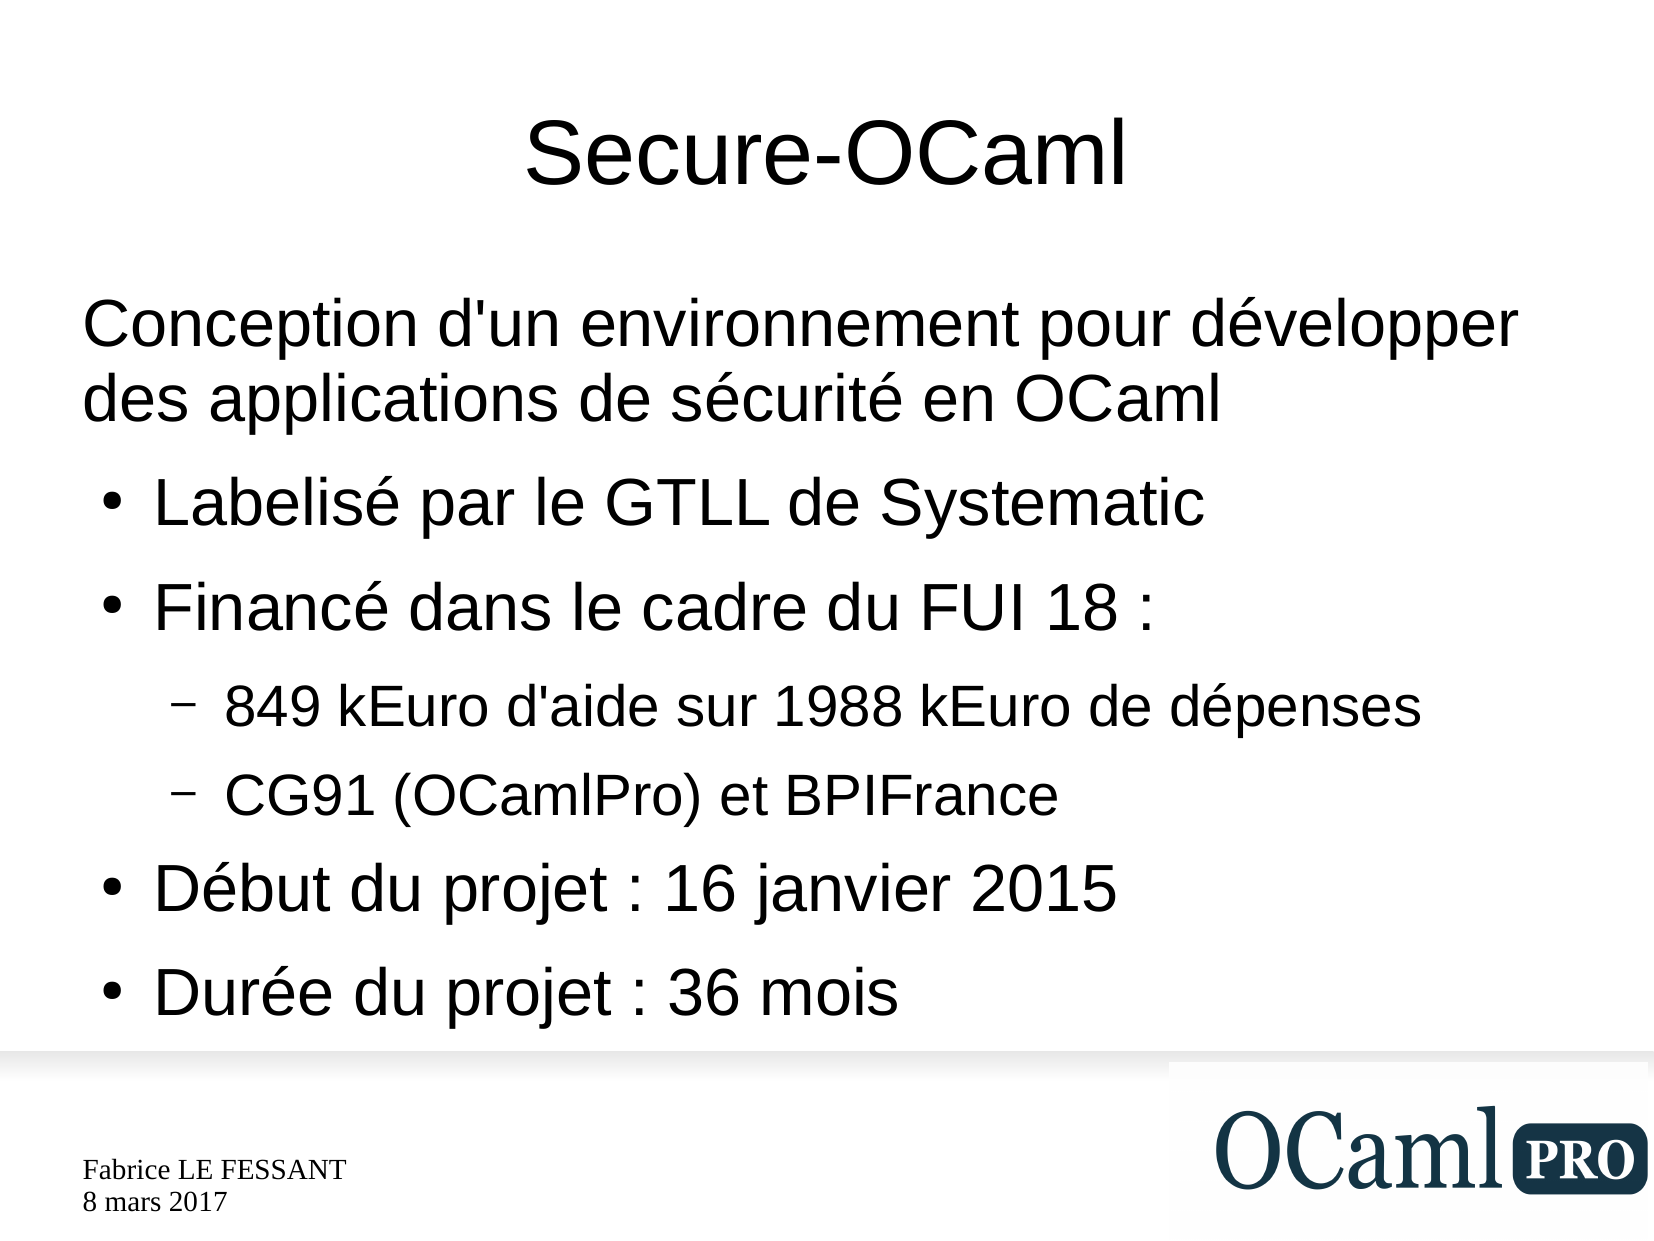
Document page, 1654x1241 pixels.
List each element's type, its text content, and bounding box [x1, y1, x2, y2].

title Secure-OCaml [82, 49, 1571, 257]
picture [1169, 1062, 1648, 1240]
list Conception d'un environnement pour développer des applications de sécurité en OCaml Labelisé par le GTLL de Systematic Financé dans le cadre du FUI 18 : 849 kEuro d'aide sur 1988 kEuro de dépenses CG91 (OCamlPro) et BPIFrance Début du projet : 16 janvier 2015 Durée du projet : 36 mois [82, 286, 1538, 1123]
